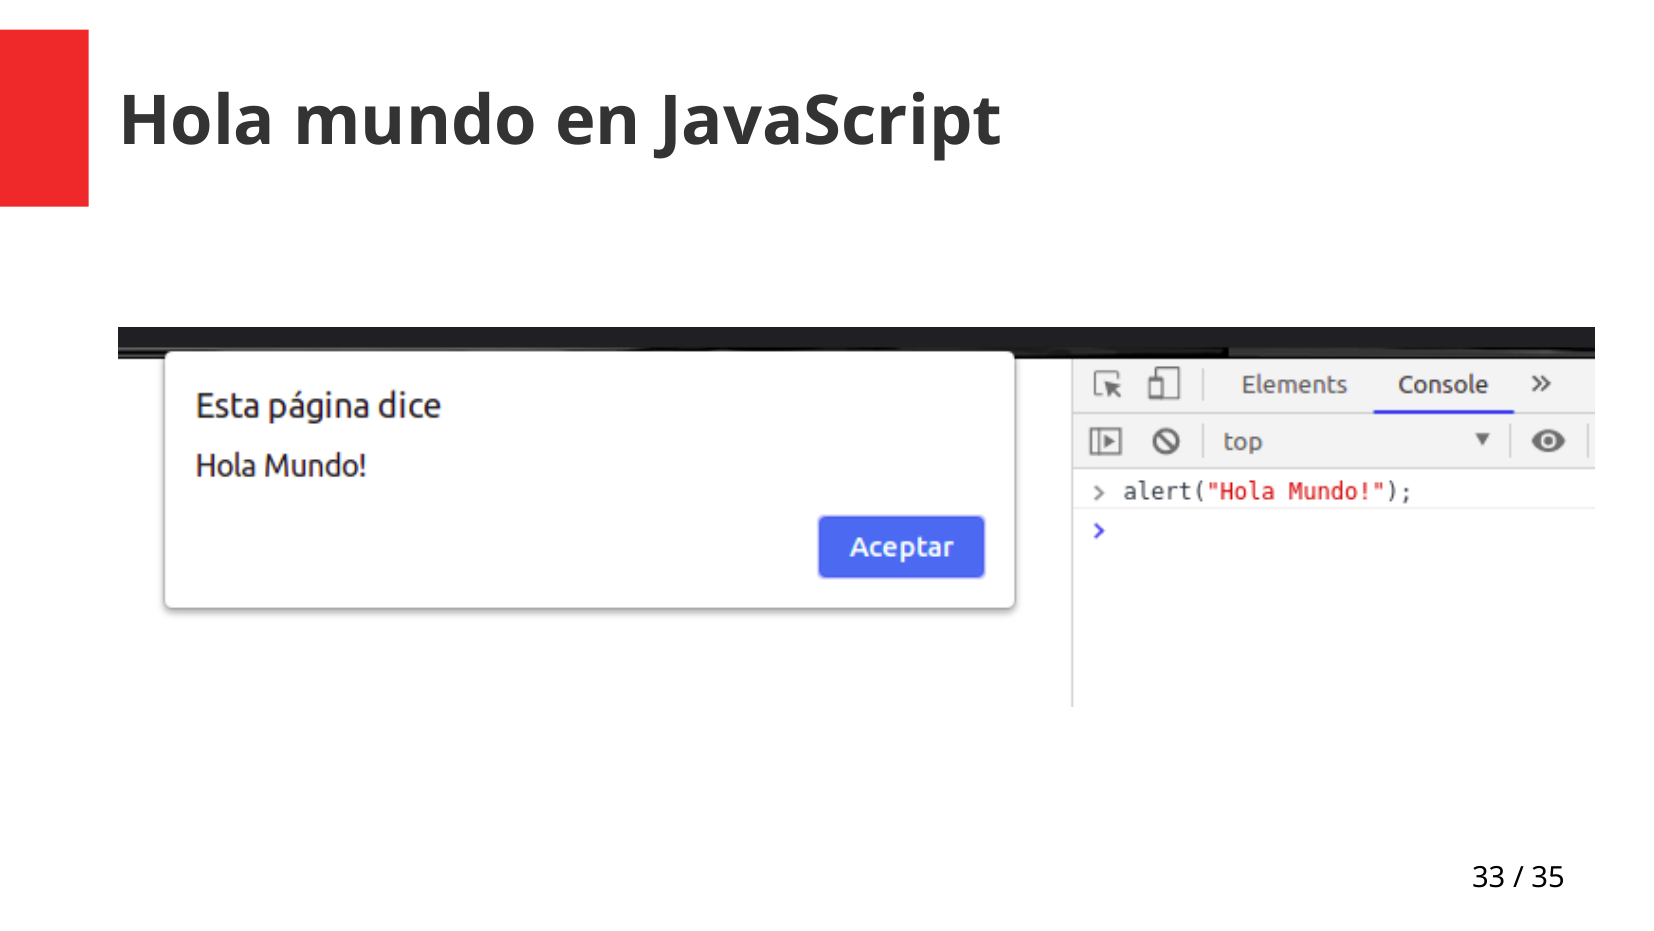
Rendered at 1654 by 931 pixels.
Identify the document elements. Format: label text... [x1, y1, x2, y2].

title Hola mundo en JavaScript [118, 29, 1595, 207]
picture [118, 327, 1595, 707]
